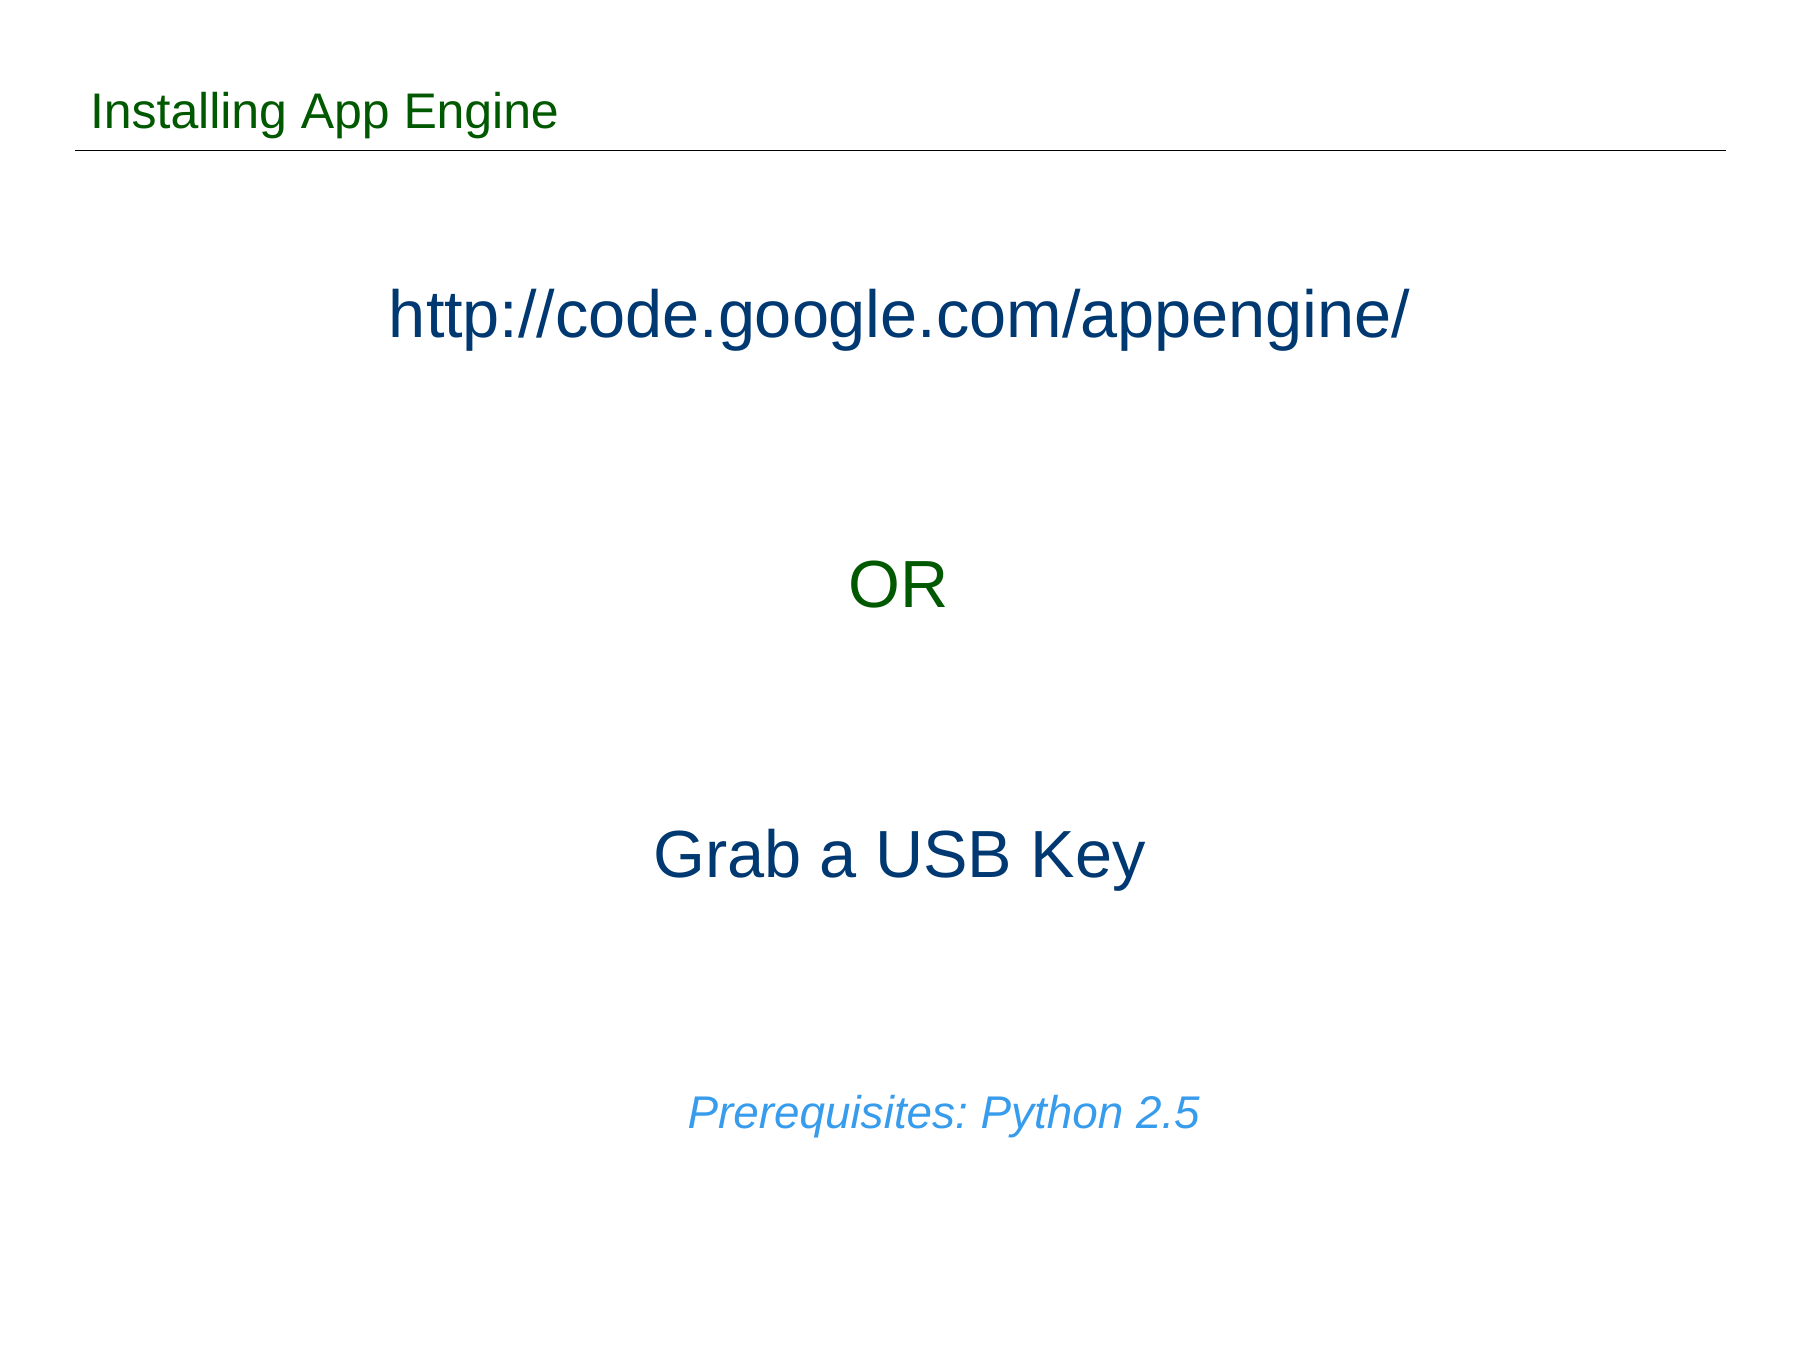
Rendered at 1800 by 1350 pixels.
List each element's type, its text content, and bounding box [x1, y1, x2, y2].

text_box Grab a USB Key [359, 810, 1441, 900]
text_box OR [717, 539, 1081, 630]
text_box Prerequisites: Python 2.5 [215, 1080, 1673, 1147]
text_box http://code.google.com/appengine/ [359, 269, 1441, 540]
title Installing App Engine [90, 38, 1710, 147]
